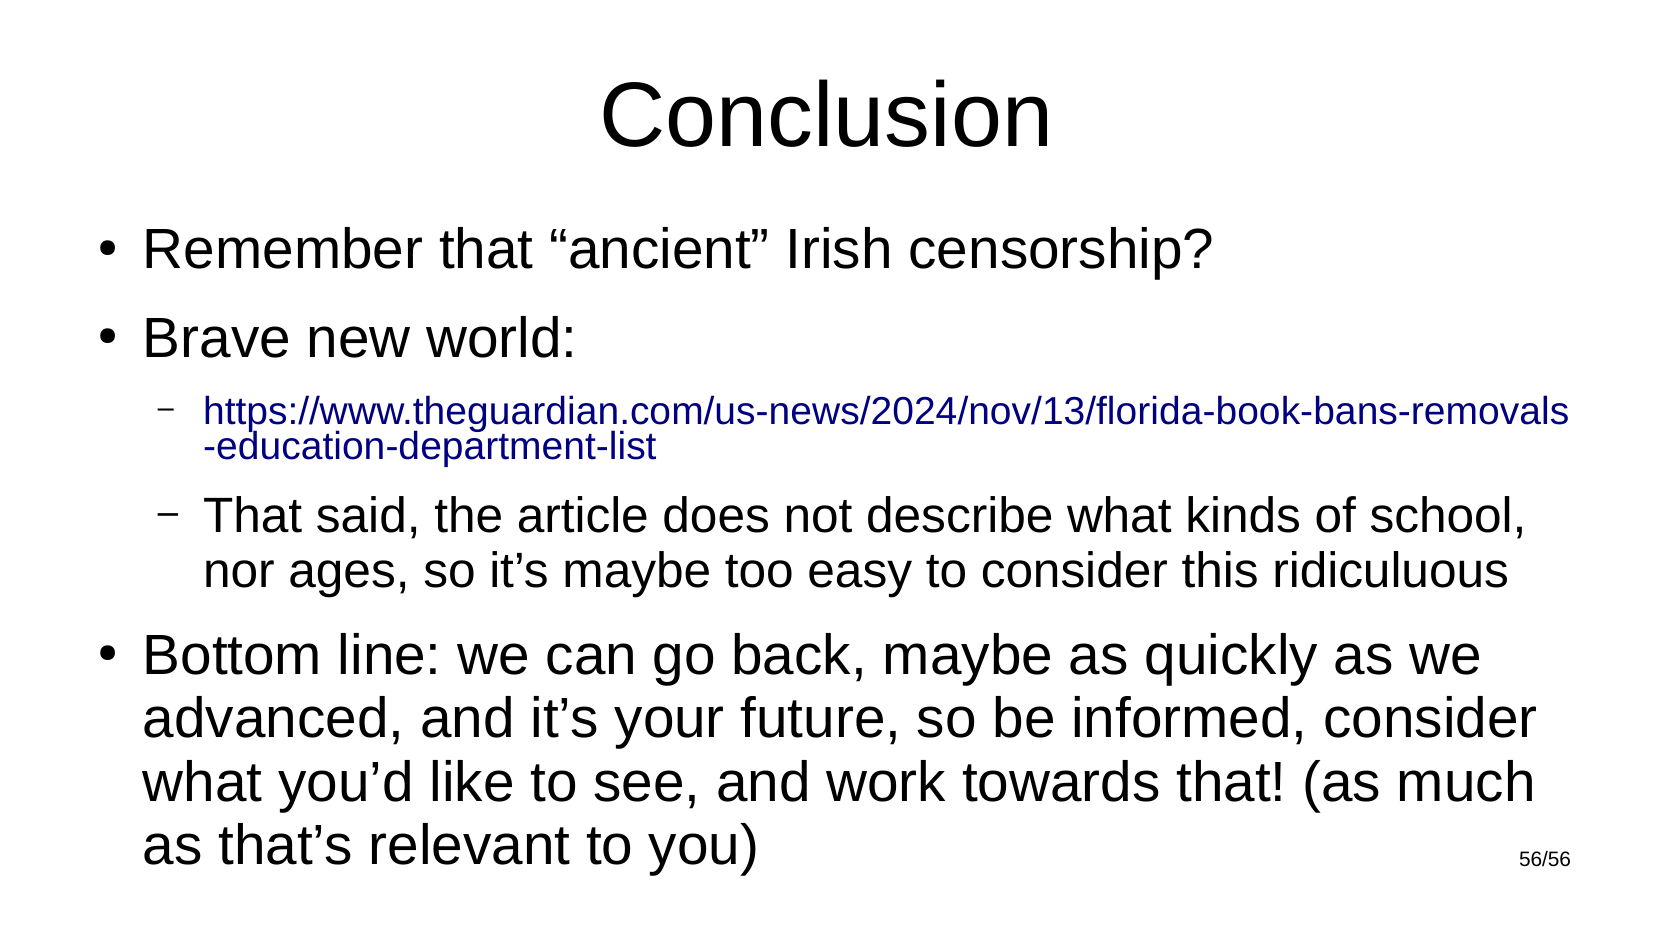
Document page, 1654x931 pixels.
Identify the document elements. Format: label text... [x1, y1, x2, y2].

list Remember that “ancient” Irish censorship? Brave new world: https://www.theguardian.com/us-news/2024/nov/13/florida-book-bans-removals-education-department-list That said, the article does not describe what kinds of school, nor ages, so it’s maybe too easy to consider this ridiculuous Bottom line: we can go back, maybe as quickly as we advanced, and it’s your future, so be informed, consider what you’d like to see, and work towards that! (as much as that’s relevant to you) [82, 217, 1571, 851]
title Conclusion [82, 37, 1571, 193]
